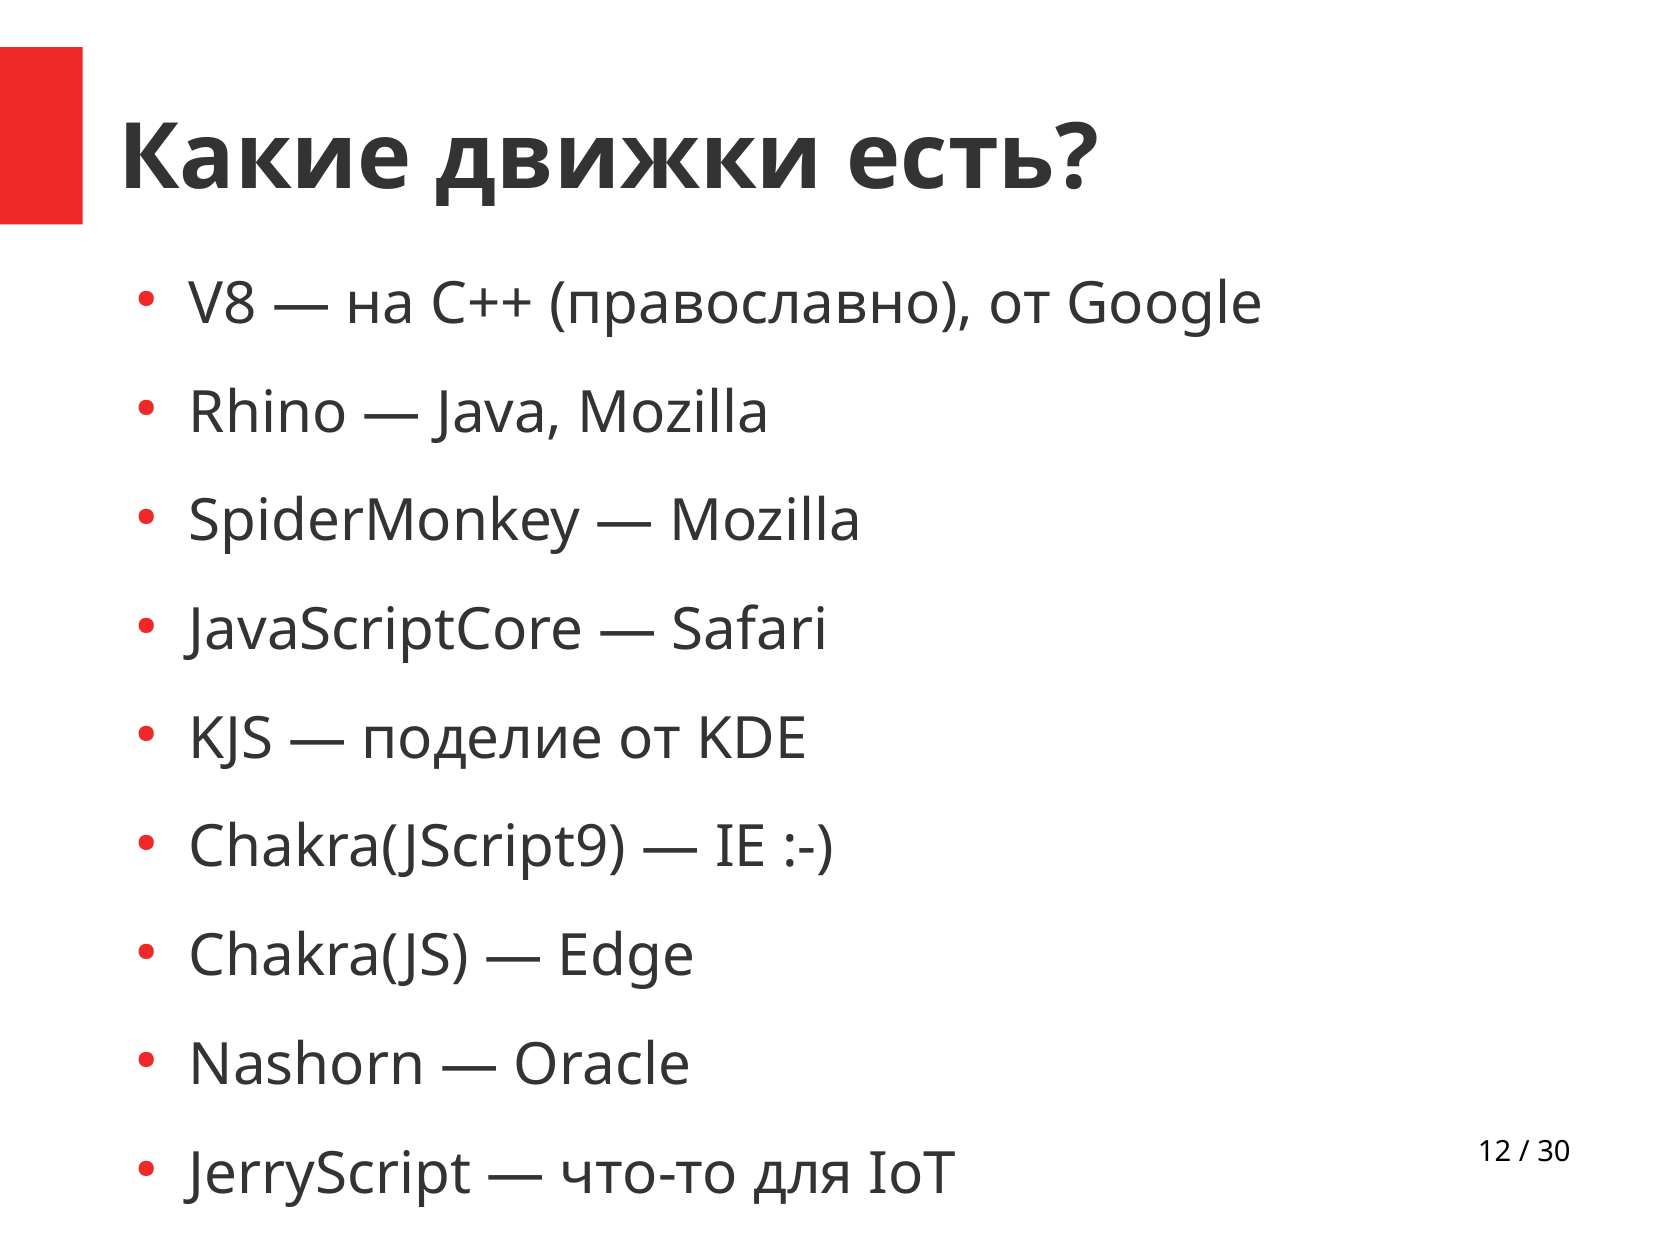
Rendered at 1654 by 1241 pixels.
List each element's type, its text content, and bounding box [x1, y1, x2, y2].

title Какие движки есть? [118, 49, 1571, 257]
list V8 — на C++ (православно), от Google Rhino — Java, Mozilla SpiderMonkey — Mozilla JavaScriptCore — Safari KJS — поделие от KDE Chakra(JScript9) — IE :-) Chakra(JS) — Edge Nashorn — Oracle JerryScript — что-то для IoT [118, 261, 1536, 981]
